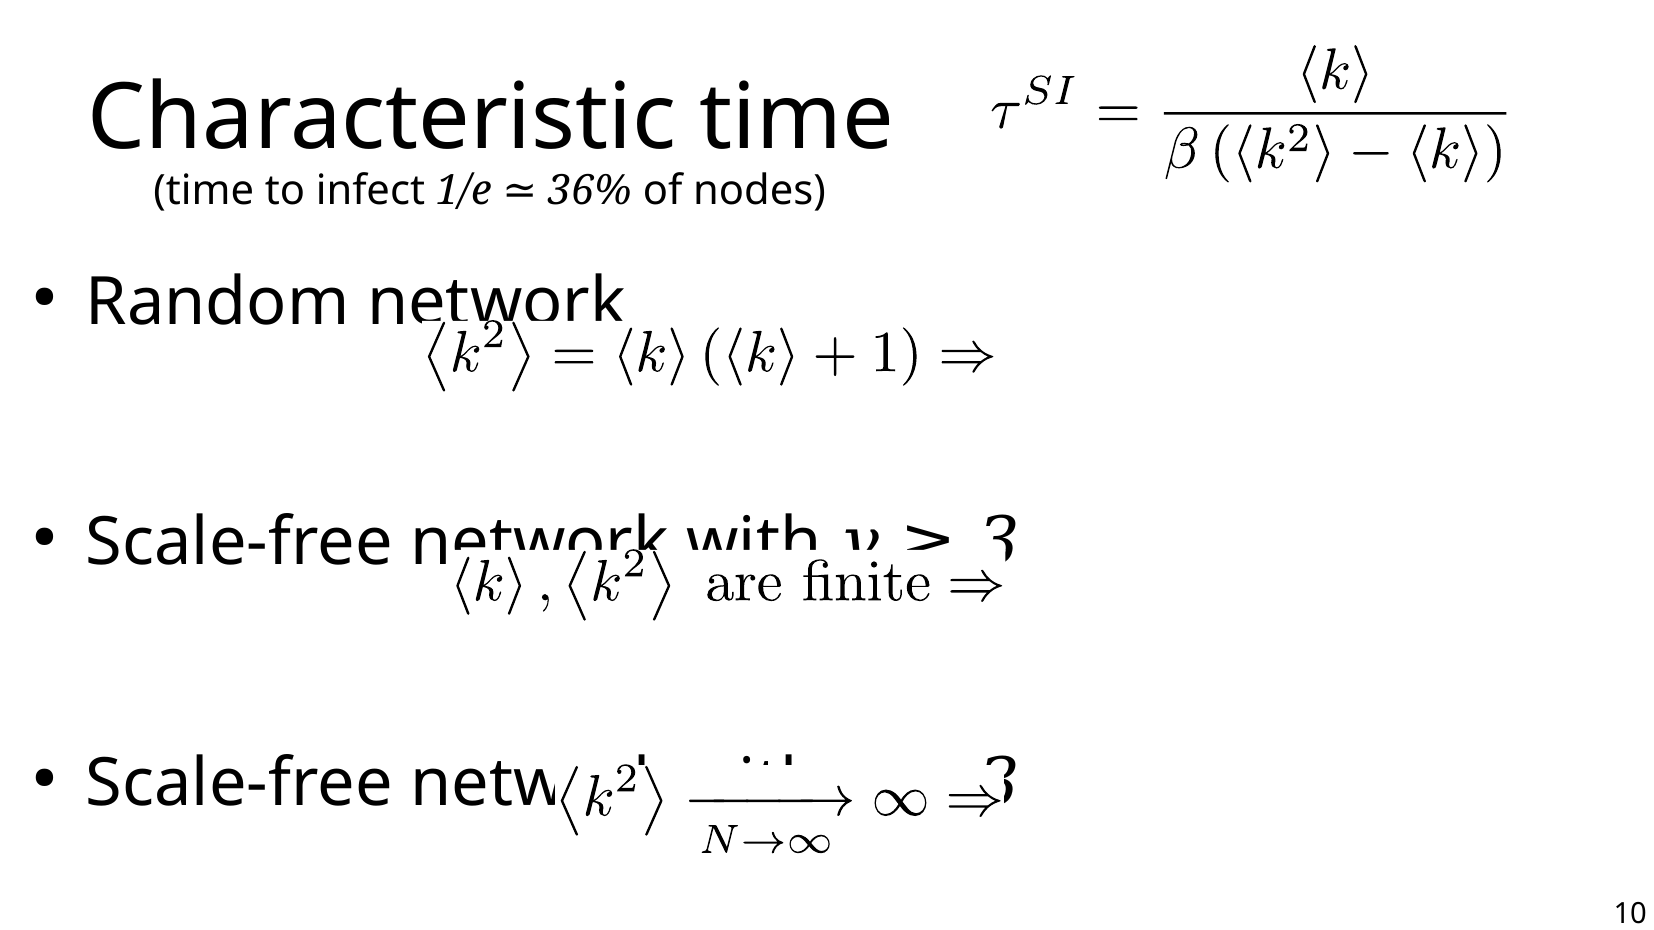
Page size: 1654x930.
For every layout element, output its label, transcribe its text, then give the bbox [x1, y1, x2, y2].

text_box (time to infect 1/e ≃ 36% of nodes) [105, 152, 886, 215]
text_box [450, 549, 1006, 621]
text_box [422, 320, 997, 392]
title Characteristic time [82, 1, 901, 225]
text_box [990, 44, 1507, 183]
text_box [555, 764, 1004, 854]
list Random network Scale-free network with γ ≥ 3 Scale-free network with γ < 3 [15, 252, 1606, 901]
